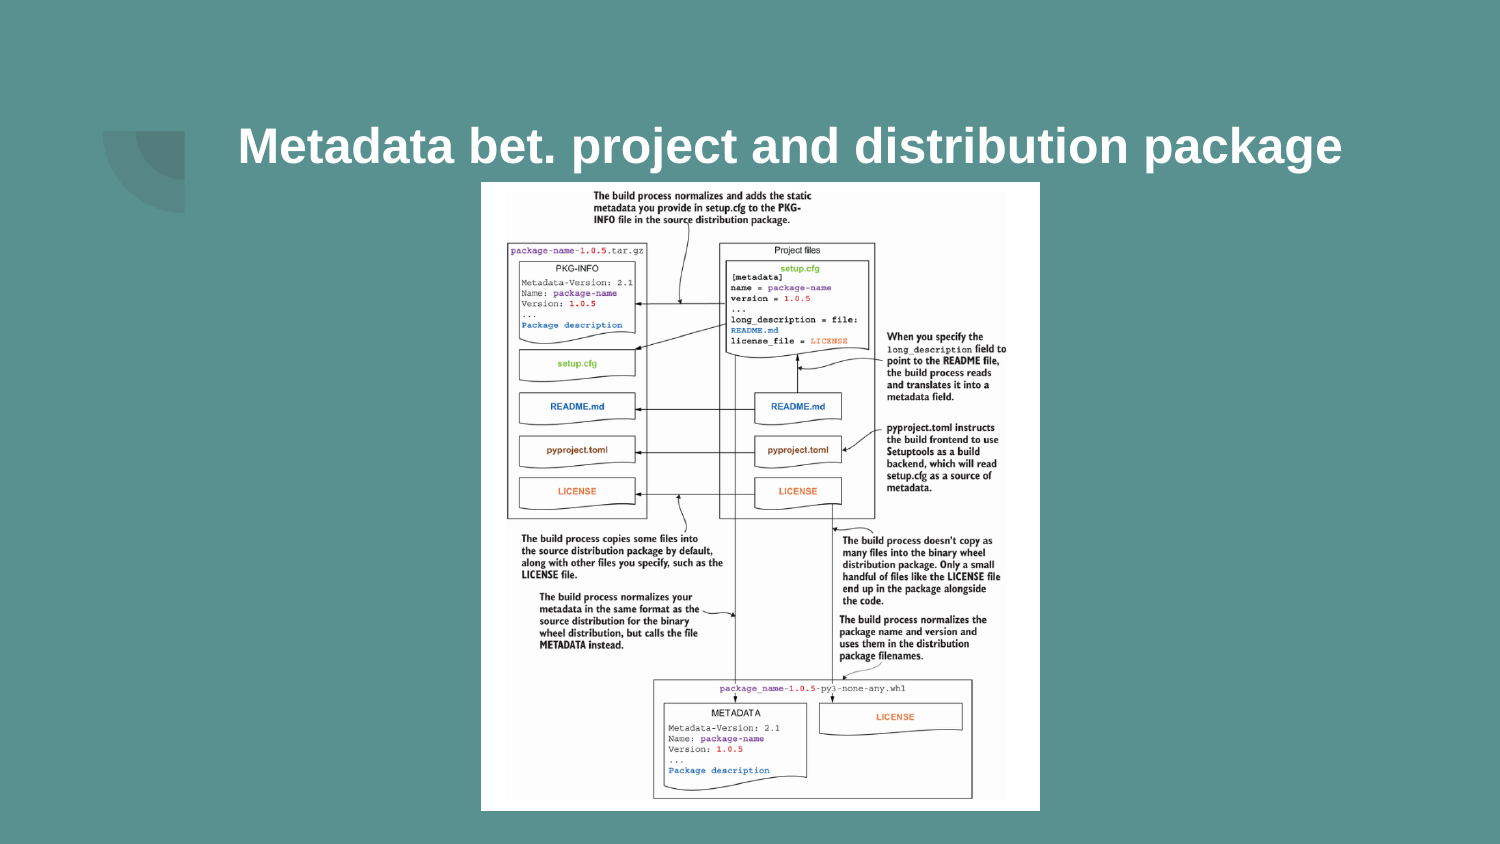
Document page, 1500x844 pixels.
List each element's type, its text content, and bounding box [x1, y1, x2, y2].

picture [481, 182, 1040, 811]
title Metadata bet. project and distribution package [213, 98, 1368, 263]
